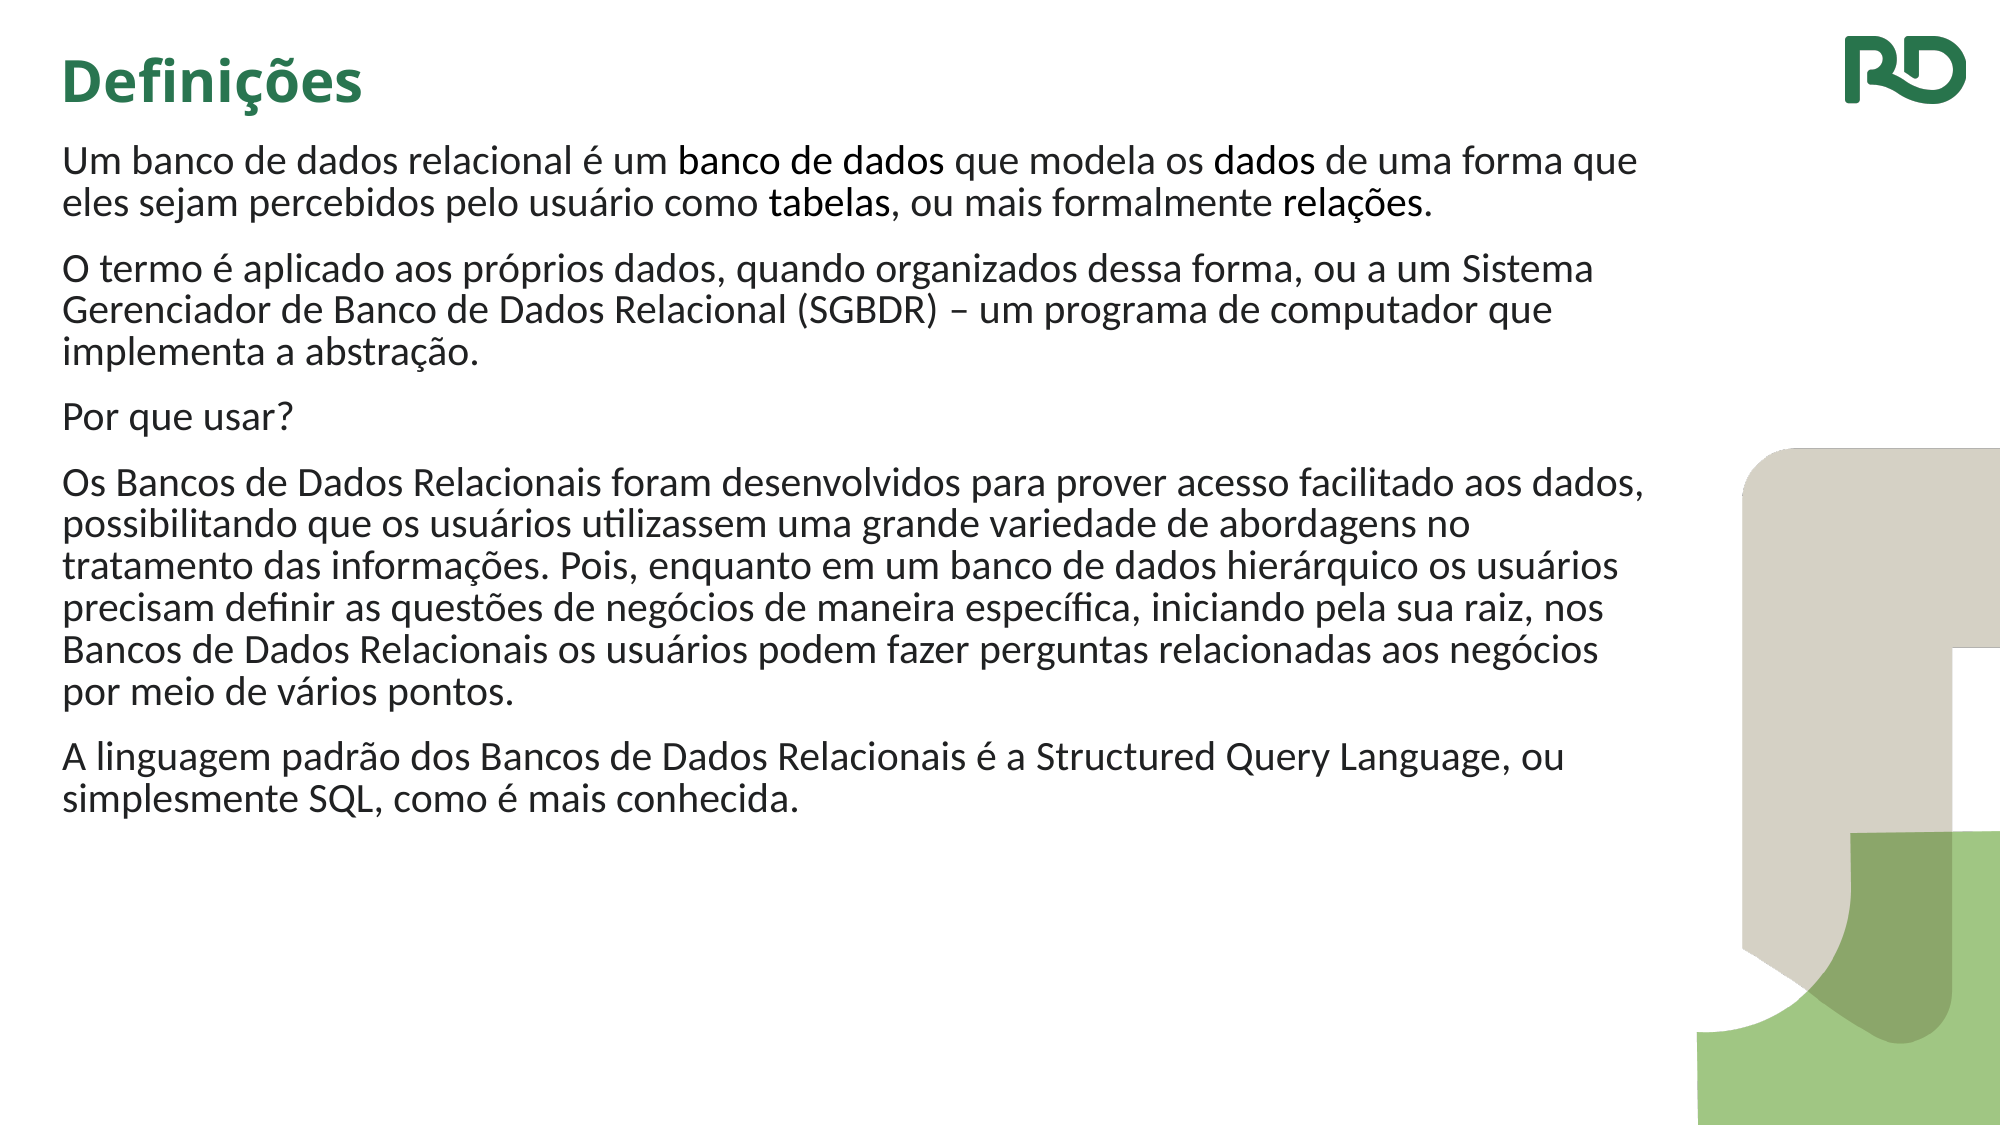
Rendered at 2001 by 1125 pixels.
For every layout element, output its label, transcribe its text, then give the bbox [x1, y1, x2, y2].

text_box Definições [45, 45, 1489, 193]
text_box Um banco de dados relacional é um banco de dados que modela os dados de uma forma que eles sejam percebidos pelo usuário como tabelas, ou mais formalmente relações. O termo é aplicado aos próprios dados, quando organizados dessa forma, ou a um Sistema Gerenciador de Banco de Dados Relacional (SGBDR) – um programa de computador que implementa a abstração. Por que usar? Os Bancos de Dados Relacionais foram desenvolvidos para prover acesso facilitado aos dados, possibilitando que os usuários utilizassem uma grande variedade de abordagens no tratamento das informações. Pois, enquanto em um banco de dados hierárquico os usuários precisam definir as questões de negócios de maneira específica, iniciando pela sua raiz, nos Bancos de Dados Relacionais os usuários podem fazer perguntas relacionadas aos negócios por meio de vários pontos. A linguagem padrão dos Bancos de Dados Relacionais é a Structured Query Language, ou simplesmente SQL, como é mais conhecida. [47, 136, 1678, 831]
picture [1683, 416, 2000, 1125]
